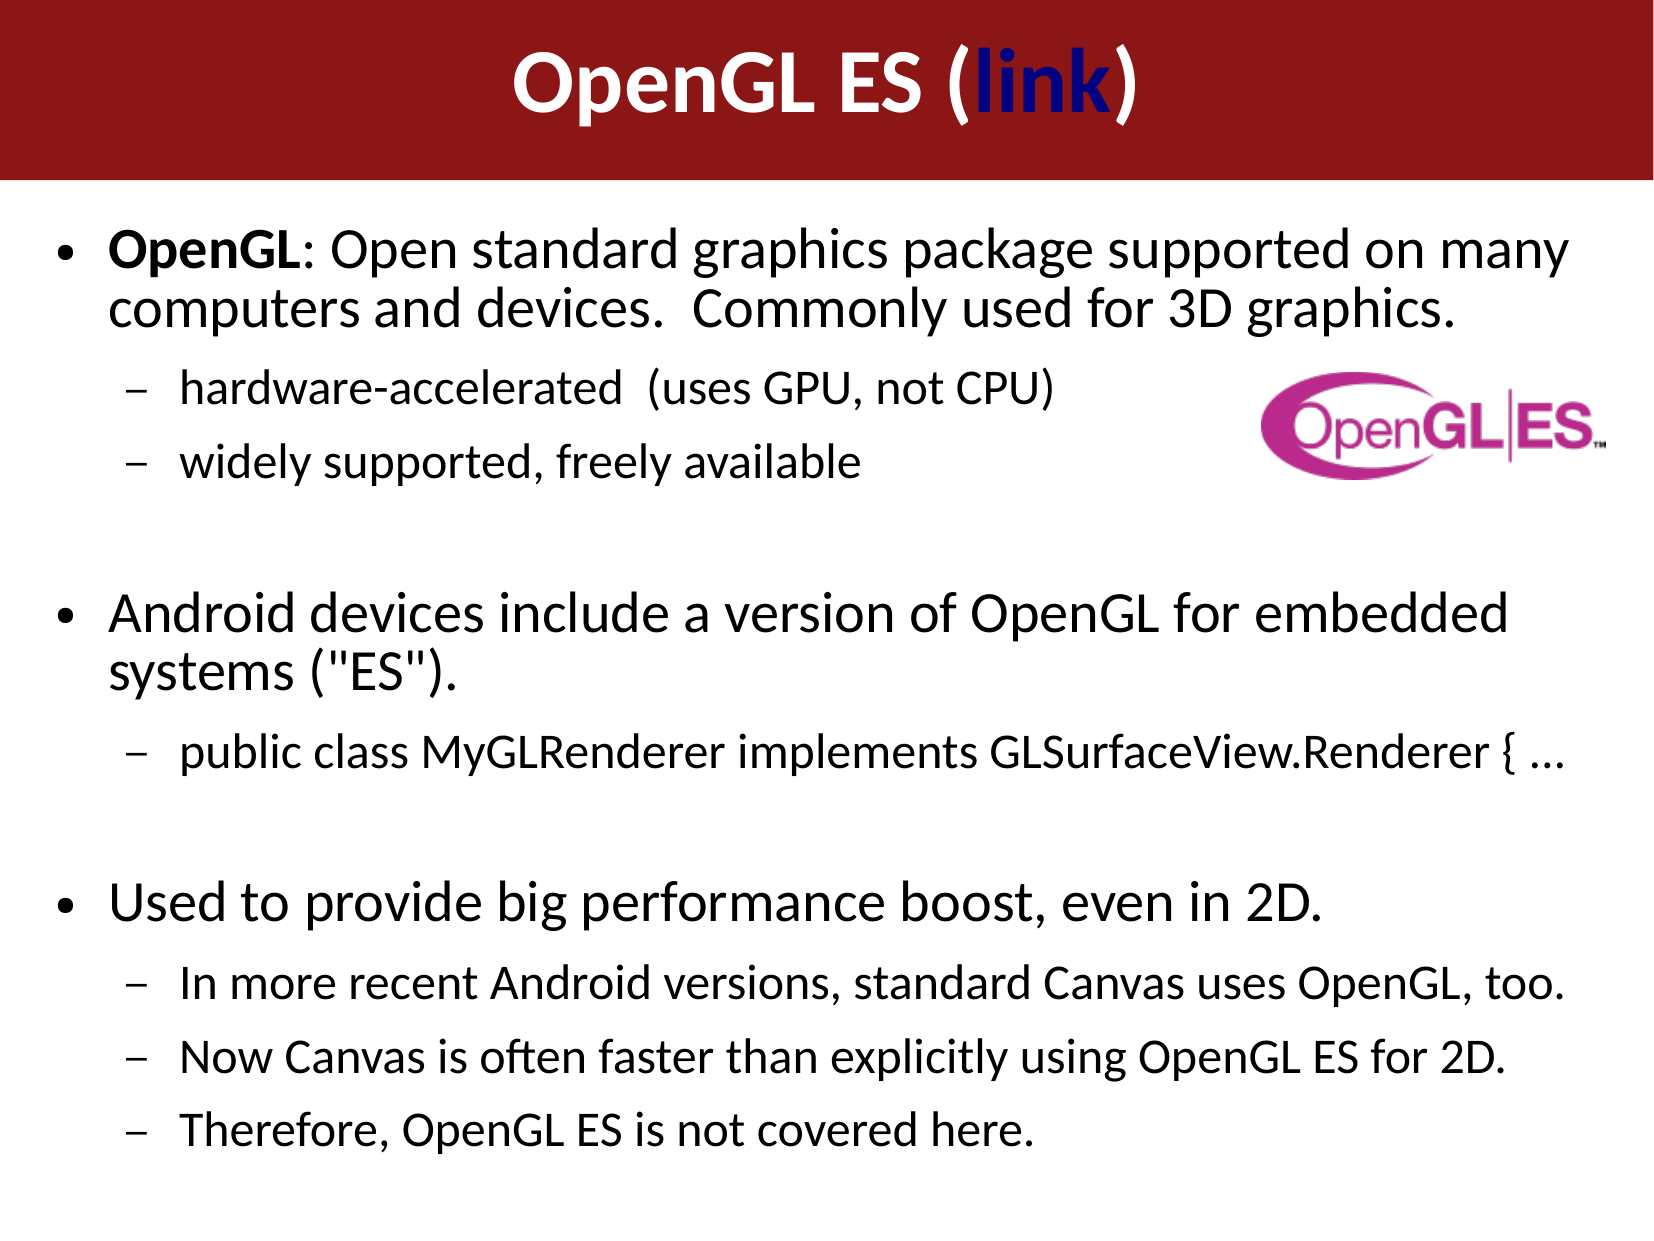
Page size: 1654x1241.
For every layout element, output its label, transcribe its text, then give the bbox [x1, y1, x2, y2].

list OpenGL: Open standard graphics package supported on many computers and devices. Commonly used for 3D graphics. hardware-accelerated (uses GPU, not CPU) widely supported, freely available Android devices include a version of OpenGL for embedded systems ("ES"). public class MyGLRenderer implements GLSurfaceView.Renderer { ... Used to provide big performance boost, even in 2D. In more recent Android versions, standard Canvas uses OpenGL, too. Now Canvas is often faster than explicitly using OpenGL ES for 2D. Therefore, OpenGL ES is not covered here. [37, 225, 1636, 1186]
title OpenGL ES (link) [0, 0, 1654, 181]
picture [1261, 372, 1606, 481]
